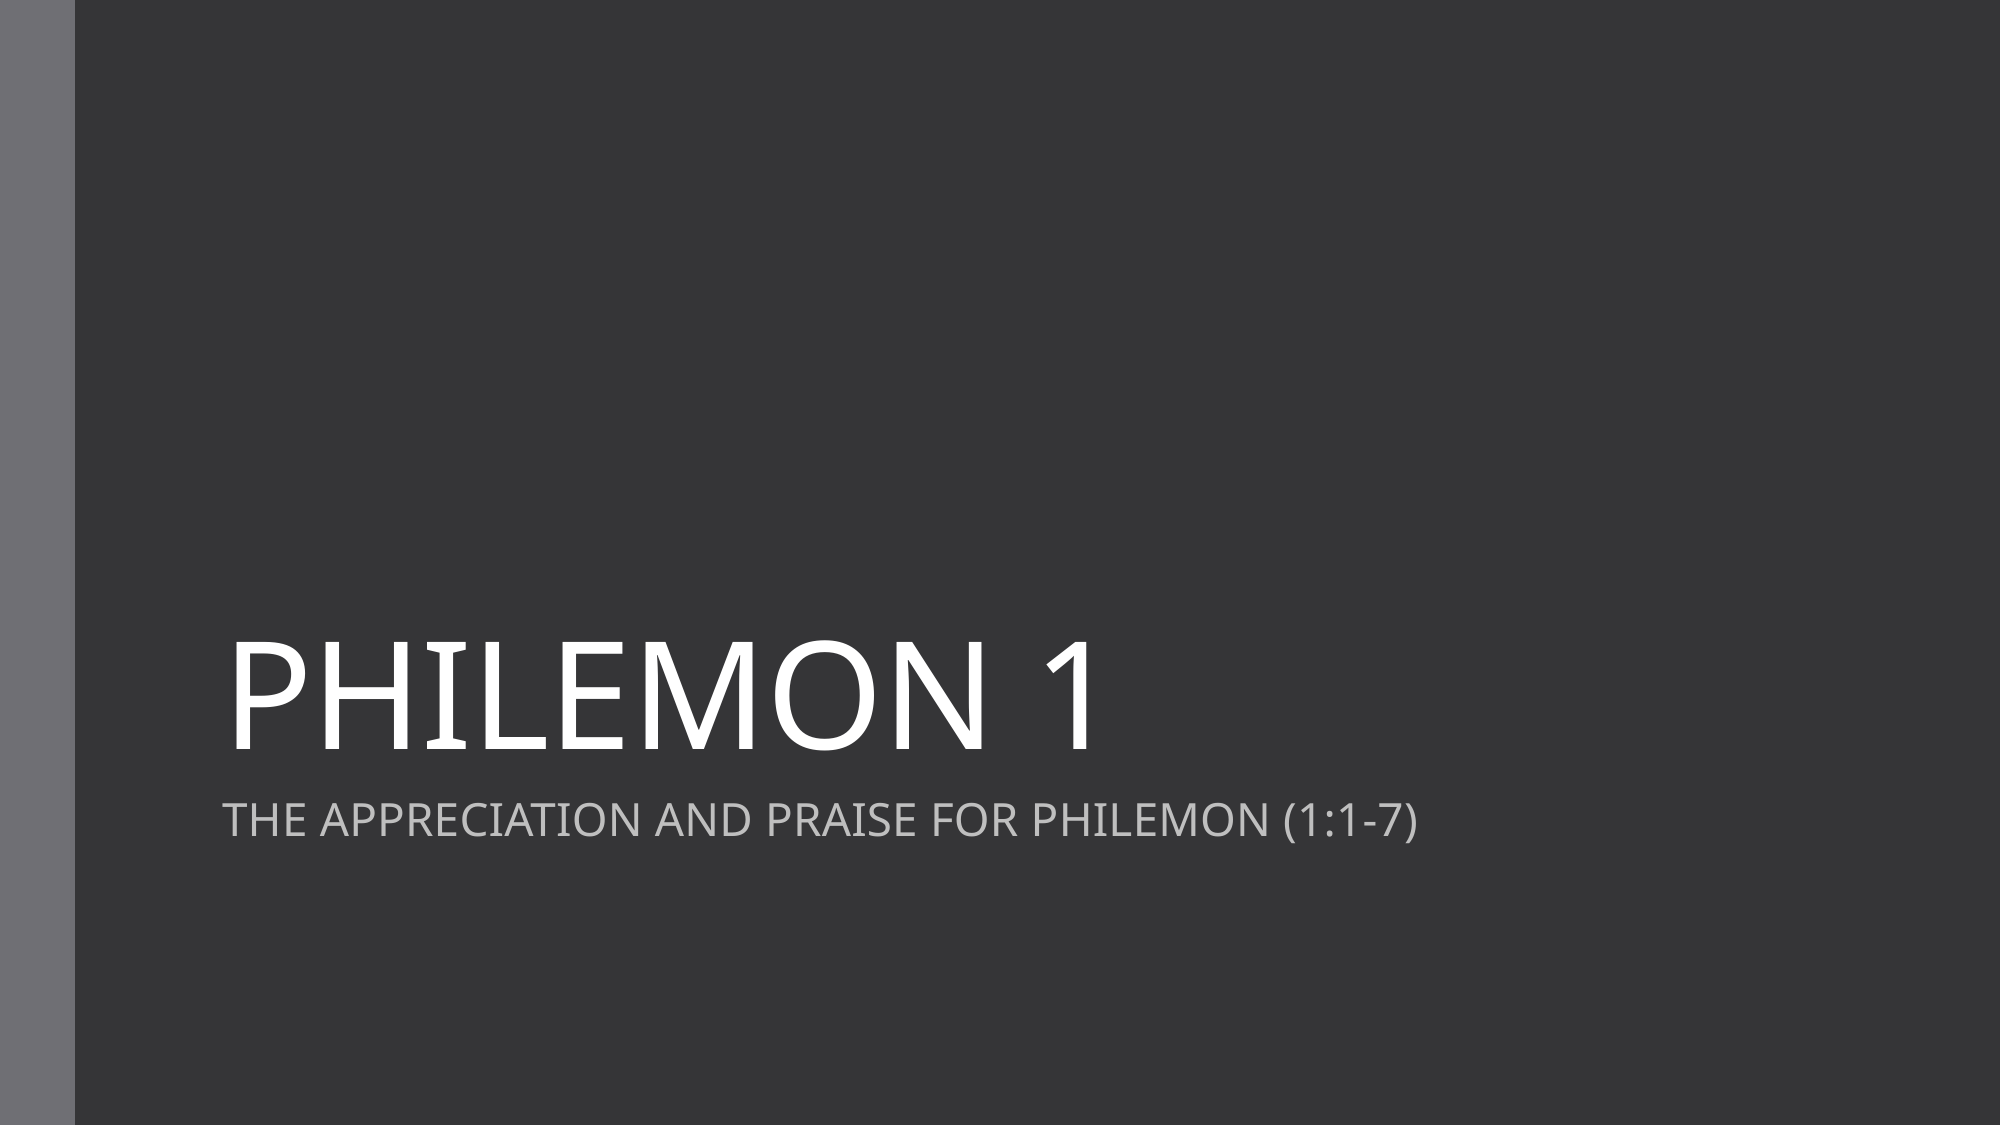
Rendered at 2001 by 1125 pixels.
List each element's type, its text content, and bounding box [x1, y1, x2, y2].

title PHILEMON 1 [206, 124, 1752, 787]
subtitle THE APPRECIATION AND PRAISE FOR PHILEMON (1:1-7) [206, 787, 1752, 1066]
